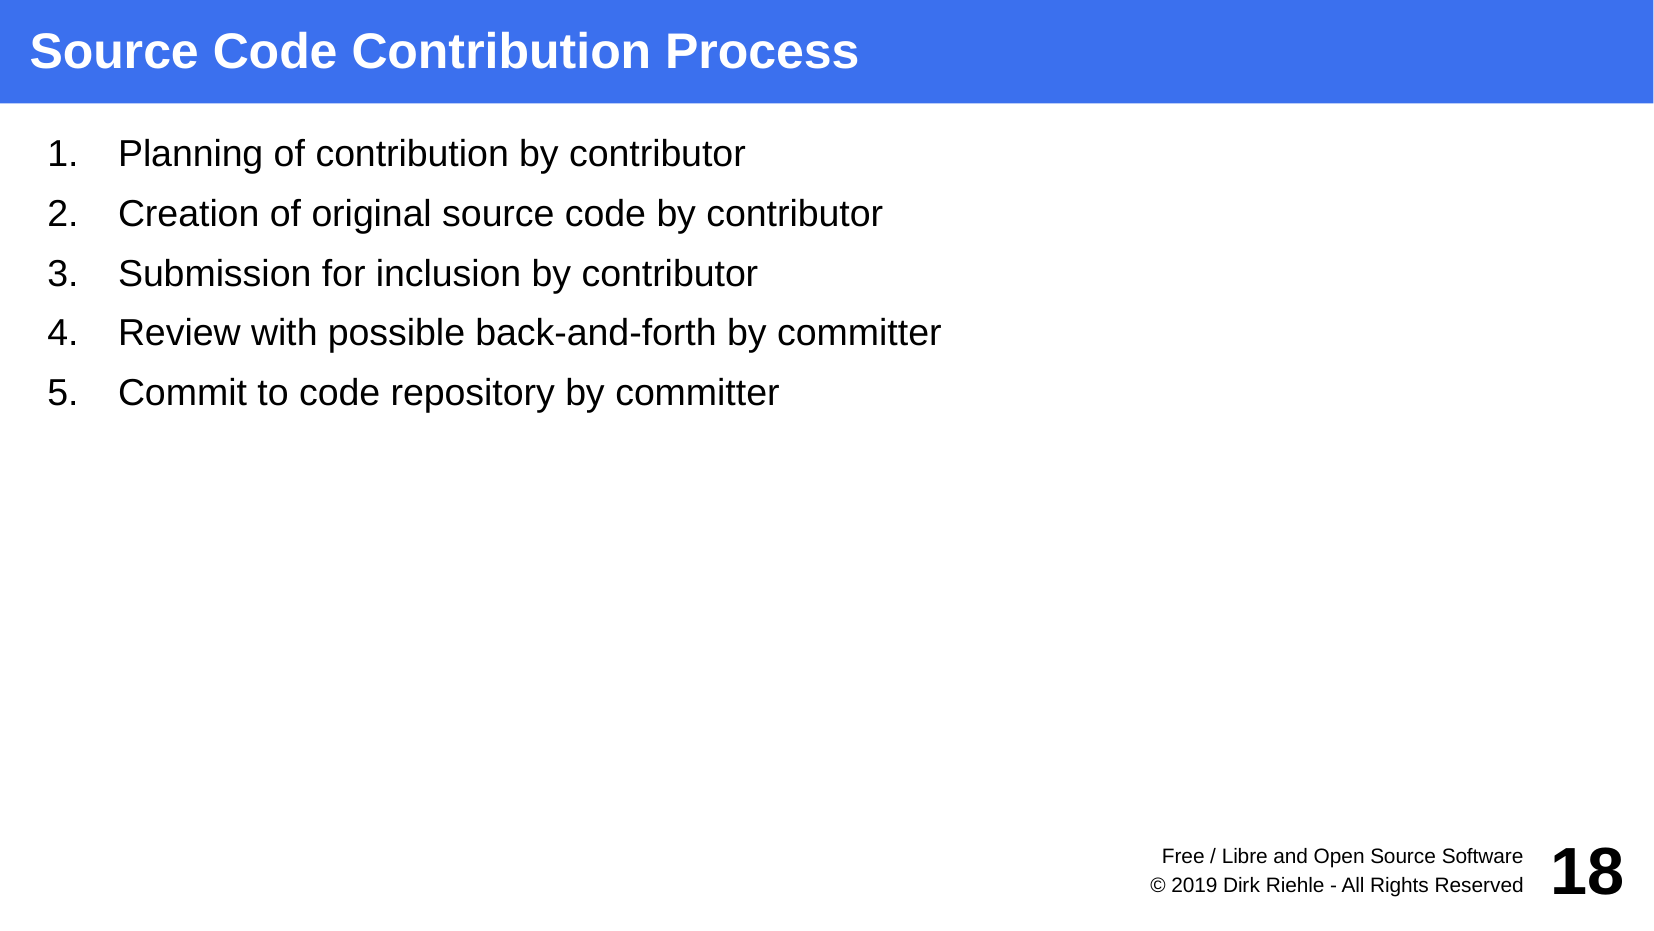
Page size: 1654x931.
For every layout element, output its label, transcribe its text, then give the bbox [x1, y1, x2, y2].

title Source Code Contribution Process [0, 0, 1654, 104]
list Planning of contribution by contributor Creation of original source code by contributor Submission for inclusion by contributor Review with possible back-and-forth by committer Commit to code repository by committer [29, 132, 1625, 813]
